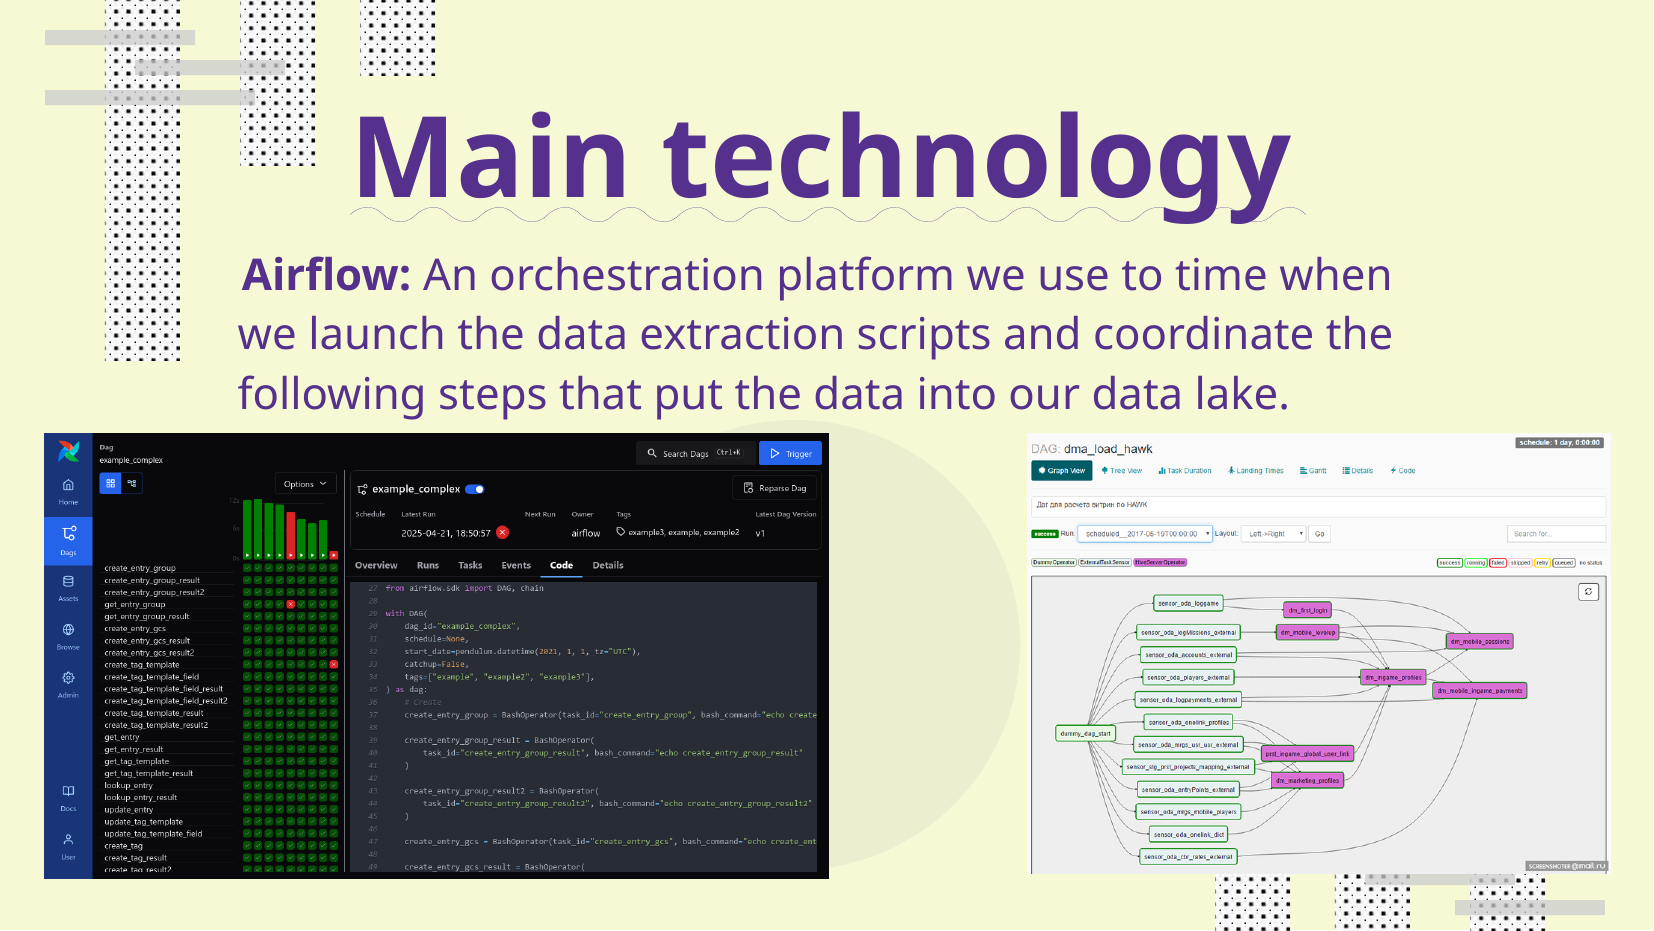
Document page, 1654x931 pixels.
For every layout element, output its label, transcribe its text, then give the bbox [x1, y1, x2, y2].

picture [44, 433, 829, 879]
text_box Airflow: An orchestration platform we use to time when we launch the data extraction scripts and coordinate the following steps that put the data into our data lake. [187, 236, 1463, 788]
picture [1470, 916, 1546, 931]
picture [360, 0, 436, 76]
picture [240, 0, 315, 76]
picture [104, 0, 180, 30]
title Main technology [76, 76, 1565, 233]
picture [104, 46, 180, 76]
picture [104, 233, 180, 361]
picture [1027, 433, 1611, 931]
